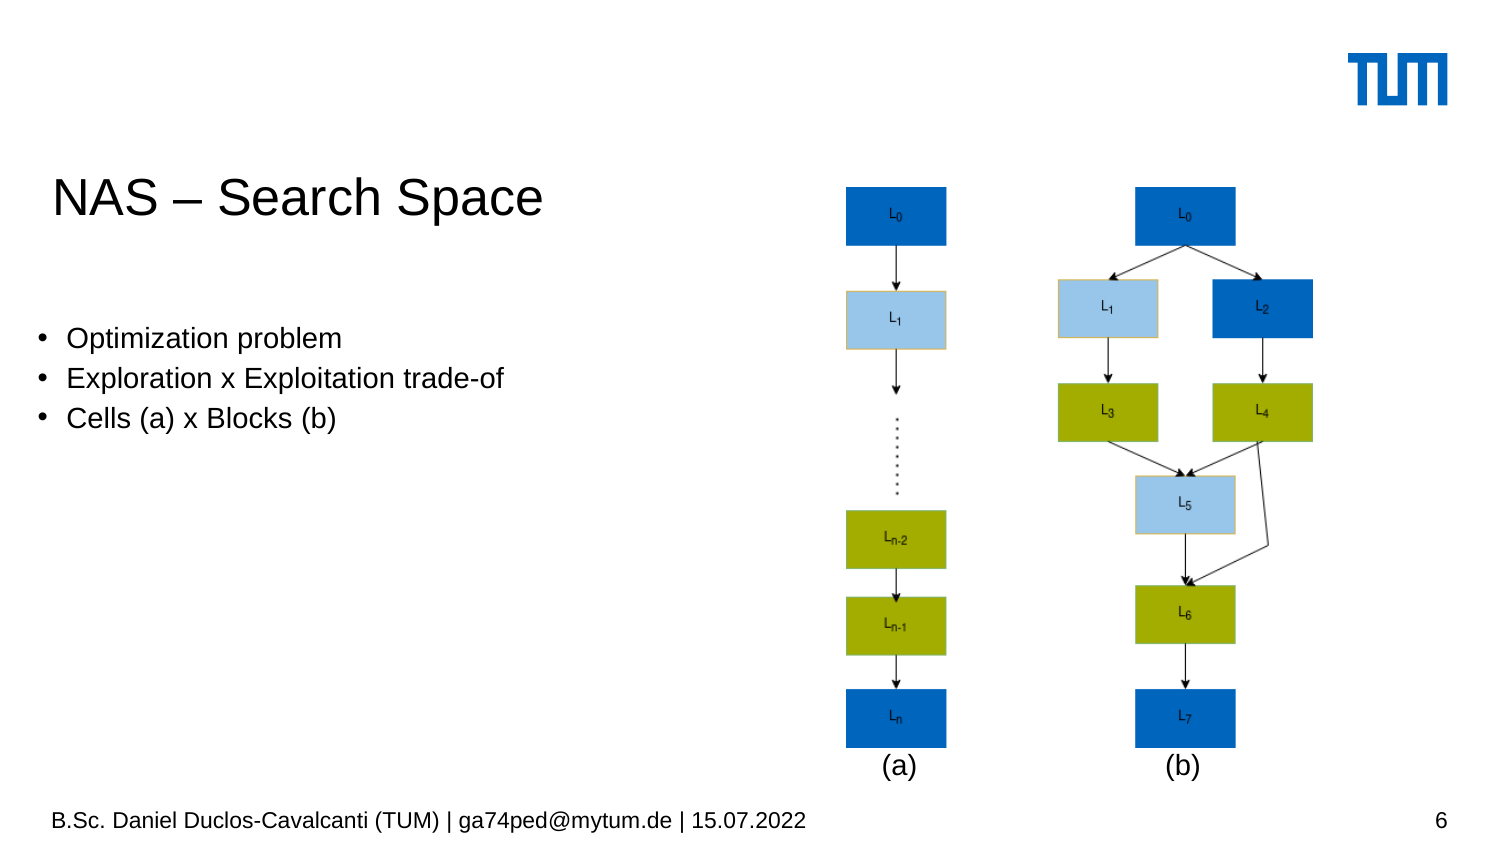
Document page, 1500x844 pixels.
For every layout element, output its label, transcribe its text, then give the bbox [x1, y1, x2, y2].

footer B.Sc. Daniel Duclos-Cavalcanti (TUM) | ga74ped@mytum.de | 15.07.2022 [51, 796, 1112, 842]
title NAS – Search Space [52, 159, 1449, 227]
picture [846, 187, 1313, 748]
list (a) [852, 706, 928, 832]
list Optimization problem Exploration x Exploitation trade-of Cells (a) x Blocks (b) [37, 279, 713, 451]
slide_number <number> [1112, 796, 1448, 842]
list (b) [1136, 706, 1212, 832]
